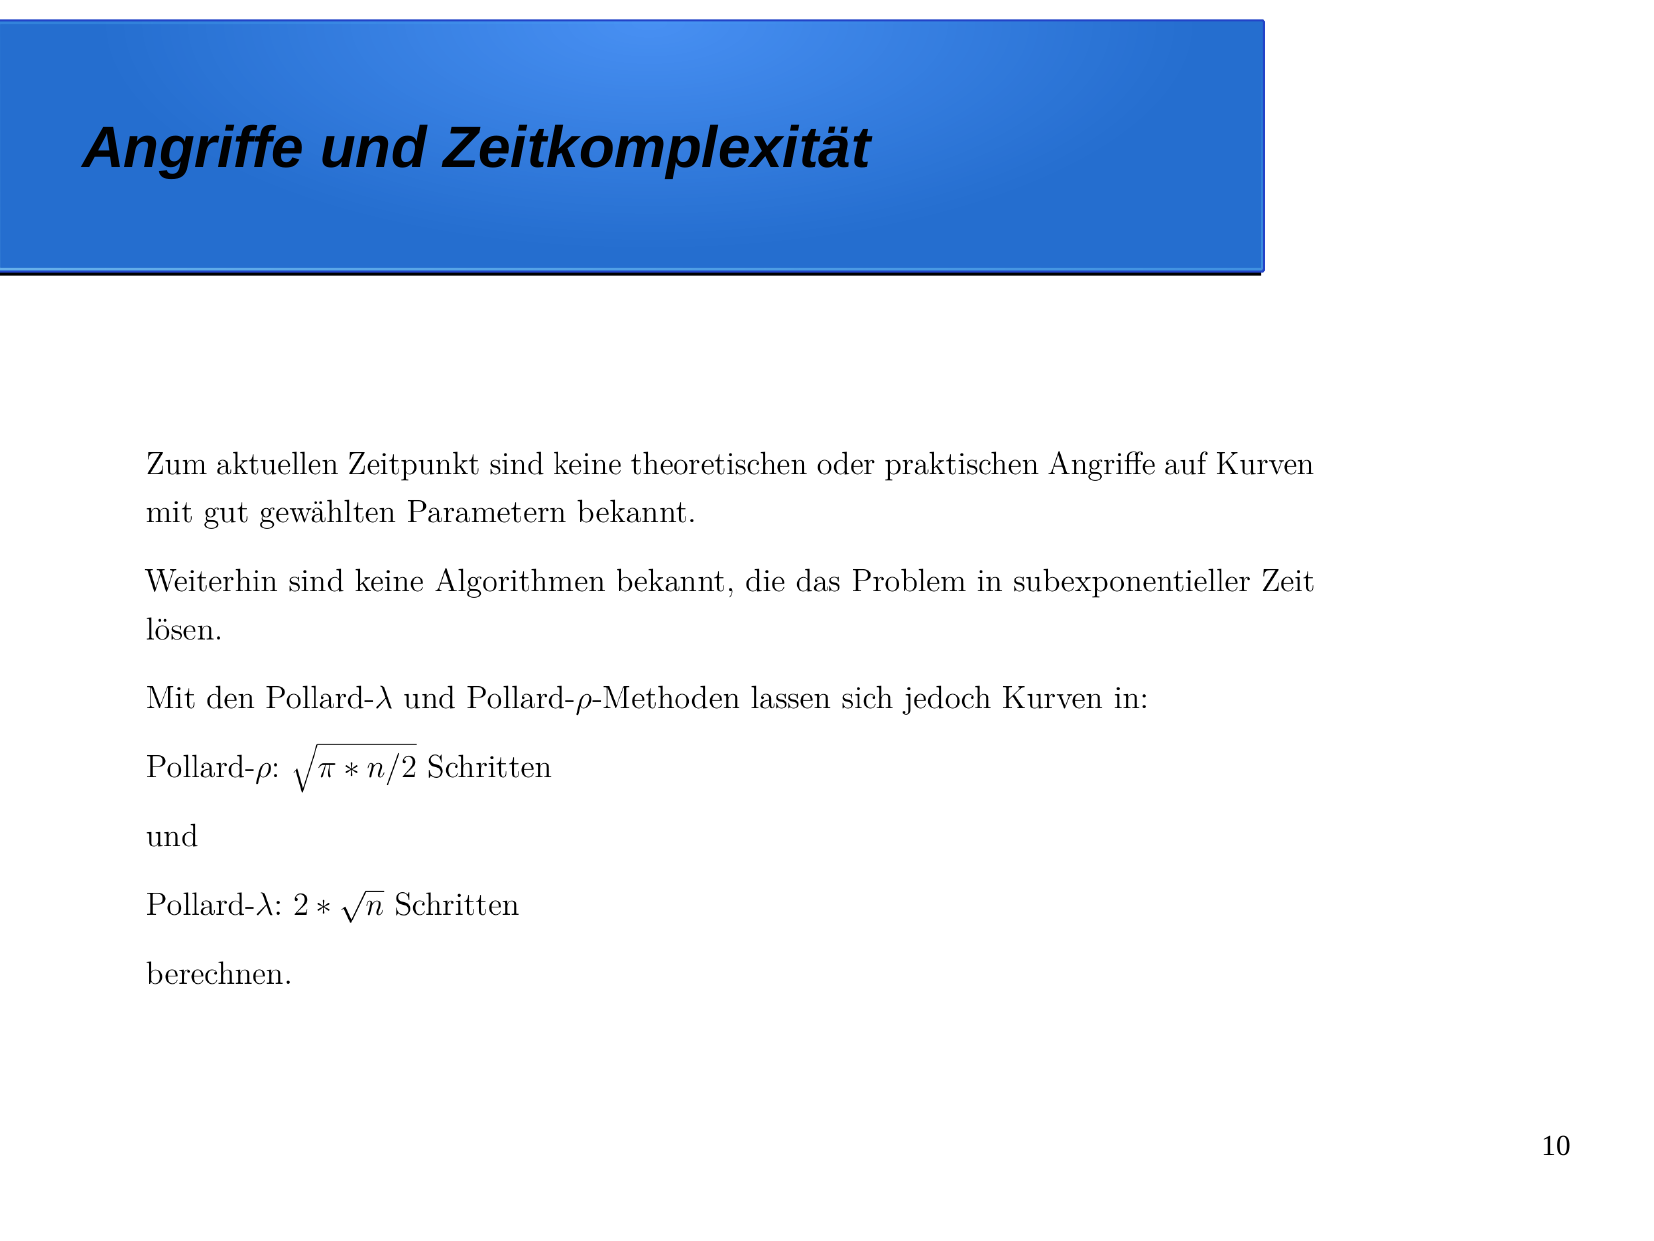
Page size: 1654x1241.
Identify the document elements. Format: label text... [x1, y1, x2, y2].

title Angriffe und Zeitkomplexität [82, 47, 1264, 249]
picture [135, 436, 1341, 1016]
